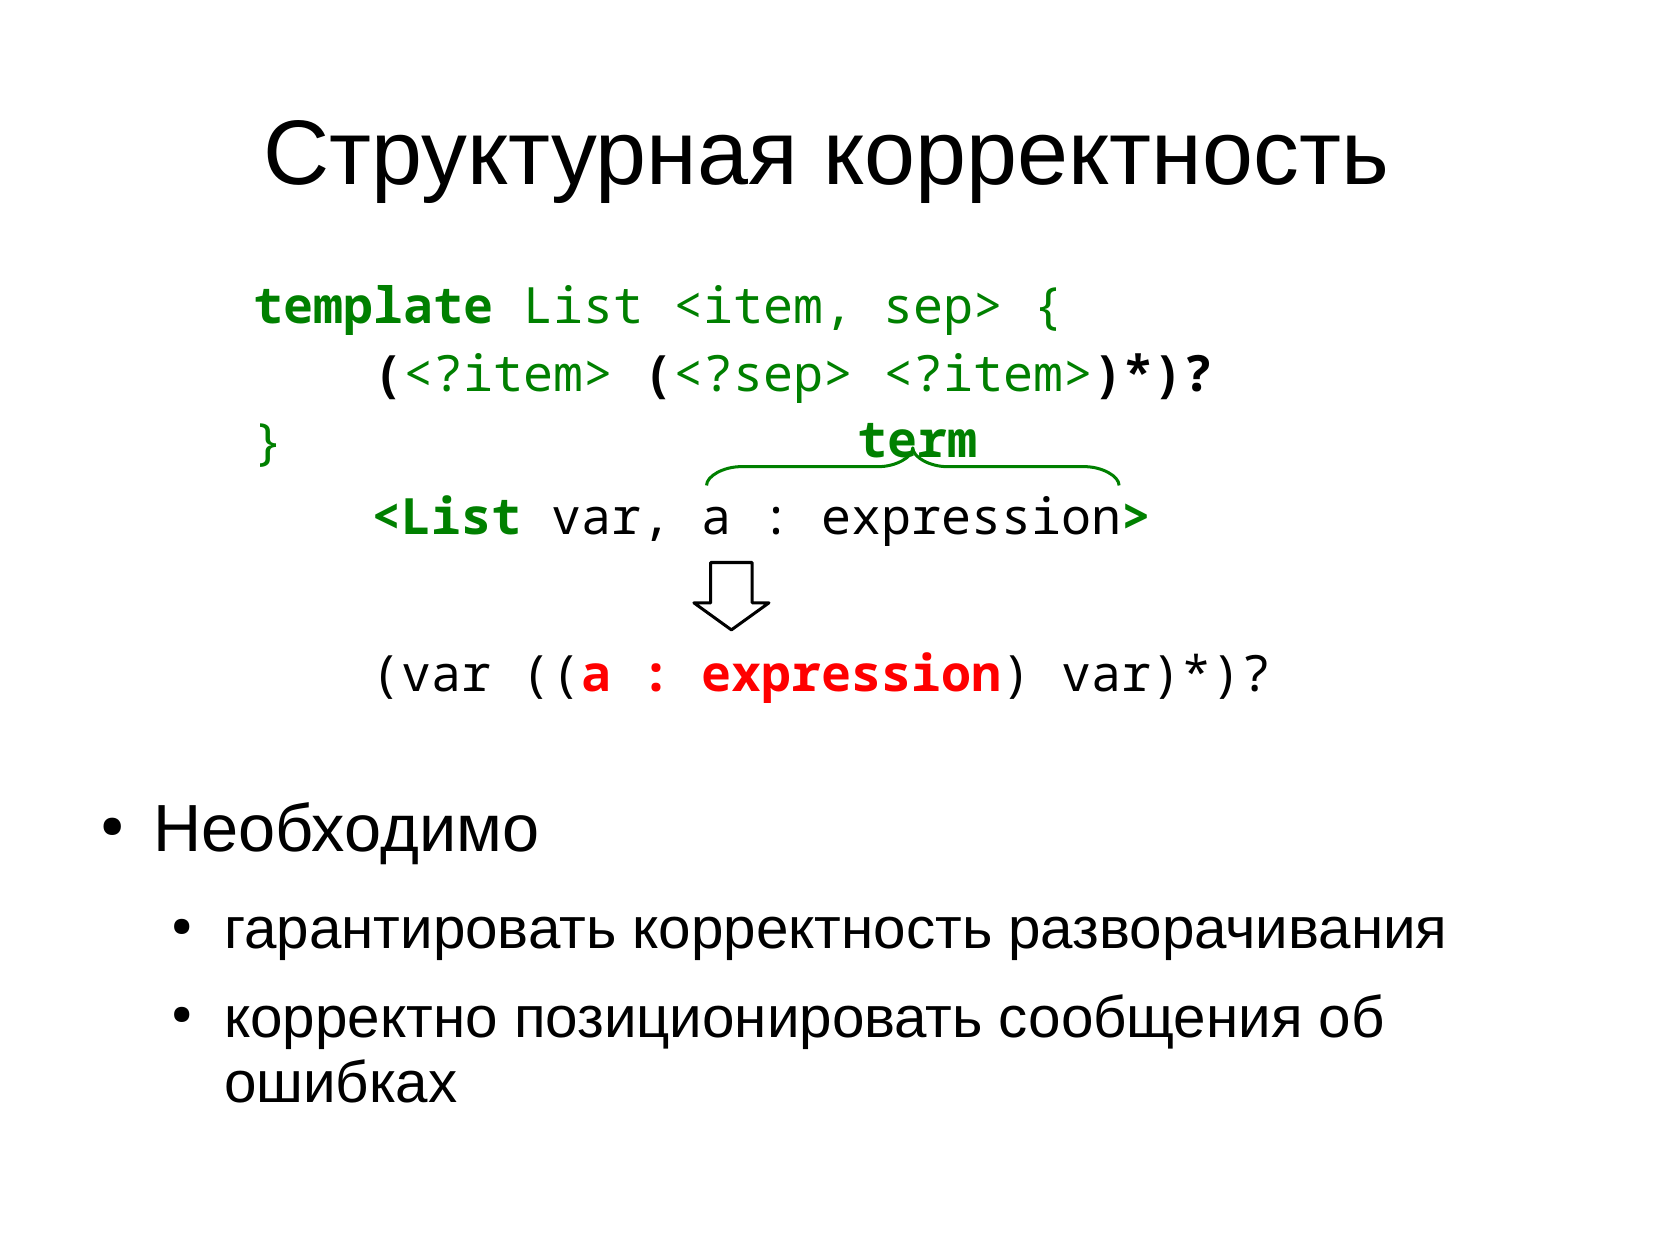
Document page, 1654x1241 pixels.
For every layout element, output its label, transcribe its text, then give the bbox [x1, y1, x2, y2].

title Структурная корректность [82, 49, 1571, 257]
text_box <List var, a : expression> [356, 473, 1219, 593]
text_box term [842, 396, 992, 462]
text_box template List <item, sep> { (<?item> (<?sep> <?item>)*)? } [238, 262, 1275, 428]
text_box (var ((a : expression) var)*)? [356, 631, 1369, 746]
list Необходимо гарантировать корректность разворачивания корректно позиционировать сообщения об ошибках [82, 791, 1571, 1150]
text_box [693, 562, 769, 630]
